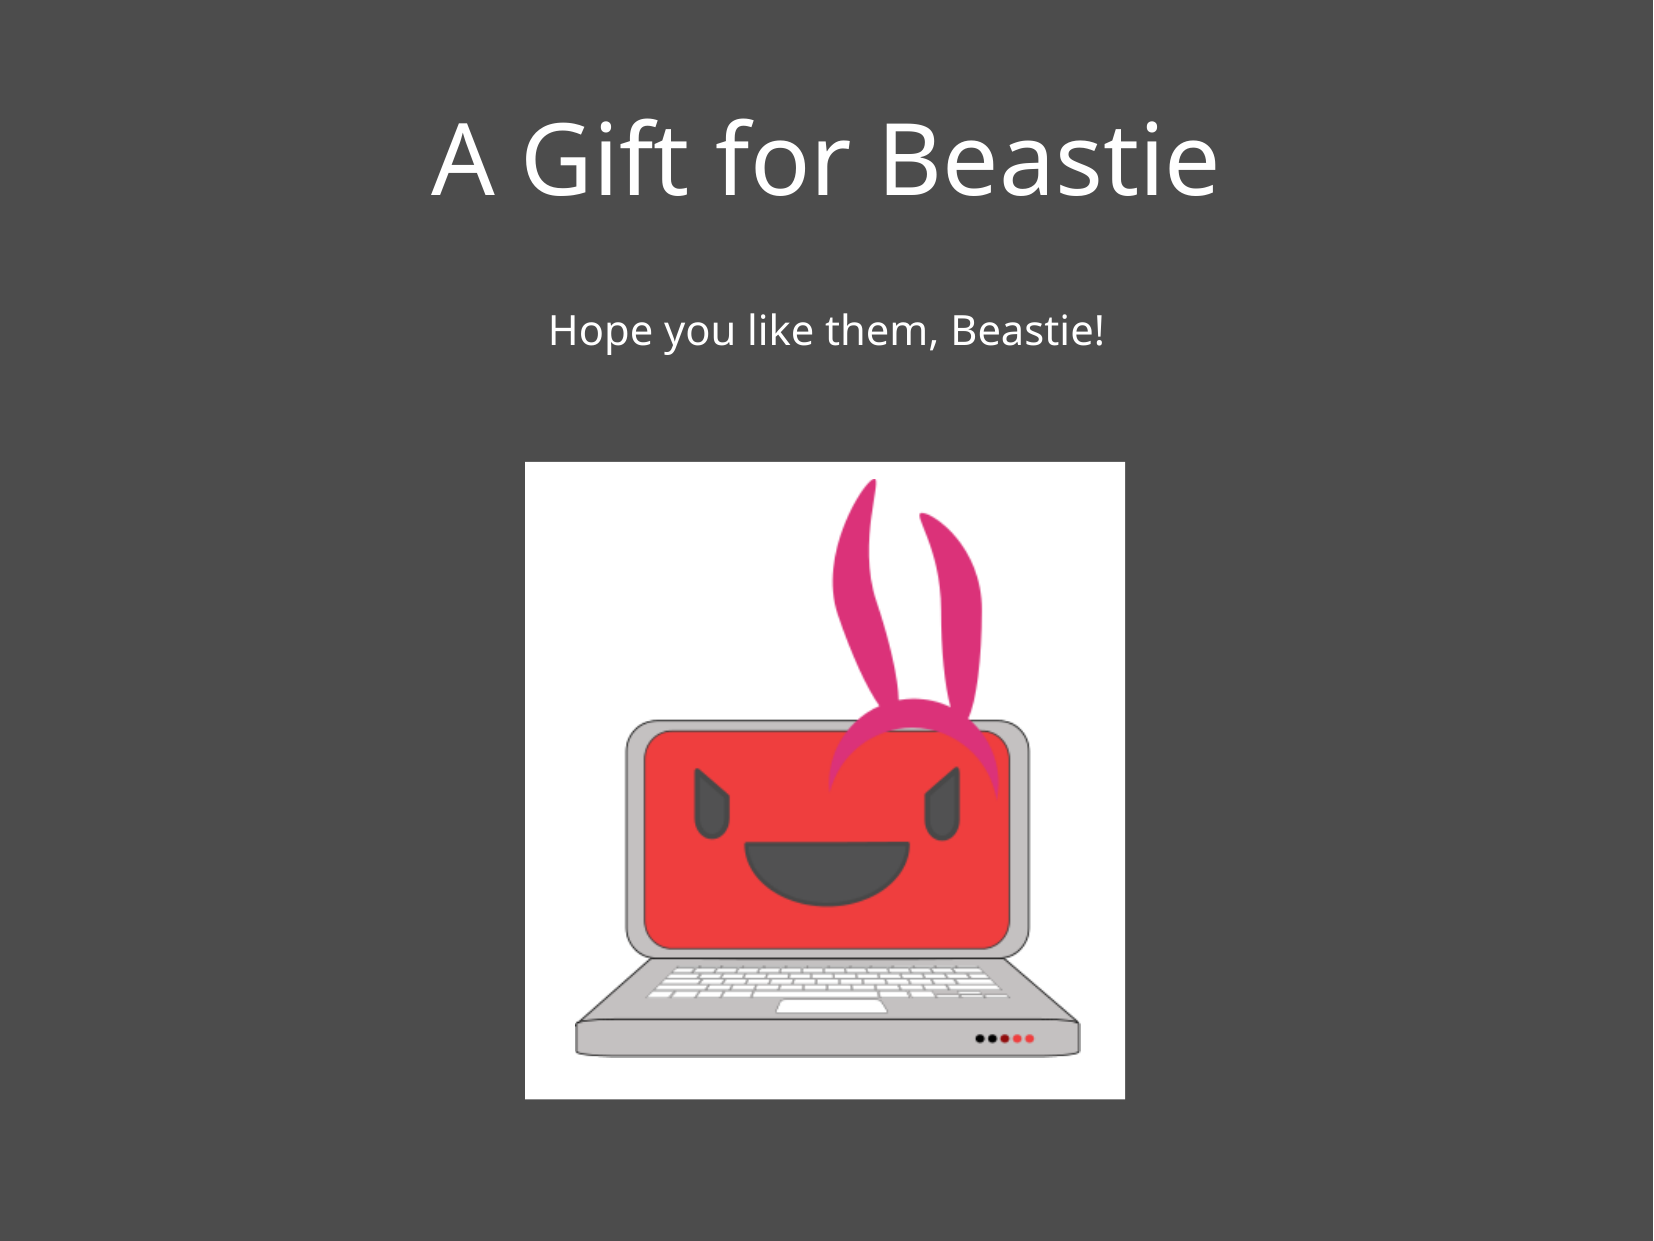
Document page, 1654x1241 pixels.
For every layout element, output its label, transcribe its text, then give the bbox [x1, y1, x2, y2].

picture [575, 479, 1081, 1058]
title Hope you like them, Beastie! [132, 256, 1521, 405]
title A Gift for Beastie [76, 36, 1577, 298]
text_box [525, 461, 1126, 1100]
